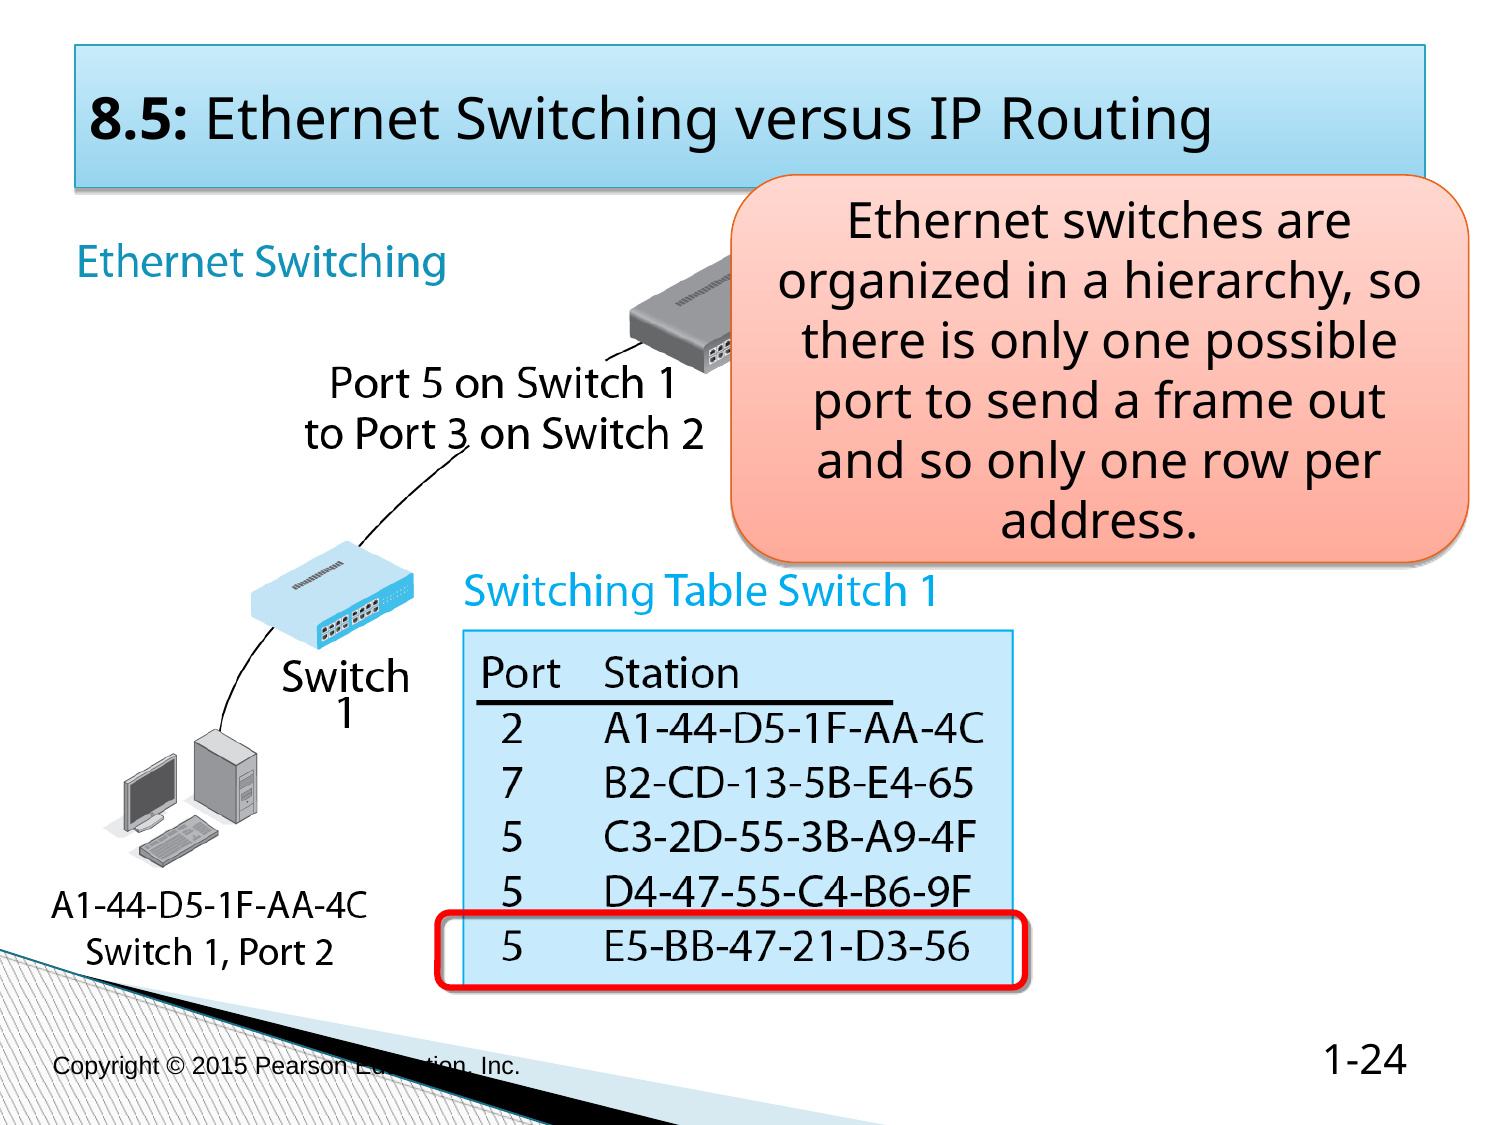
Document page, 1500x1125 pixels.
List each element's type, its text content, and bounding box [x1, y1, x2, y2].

text_box Ethernet switches are organized in a hierarchy, so there is only one possible port to send a frame out and so only one row per address. [731, 174, 1469, 563]
footer Copyright © 2015 Pearson Education, Inc. [37, 1040, 550, 1088]
picture [0, 237, 1252, 1125]
slide_number 1-<number> [1287, 1037, 1423, 1098]
picture [441, 916, 462, 984]
picture [465, 632, 1011, 909]
picture [1014, 920, 1021, 983]
title 8.5: Ethernet Switching versus IP Routing [75, 45, 1425, 188]
picture [465, 920, 1011, 984]
